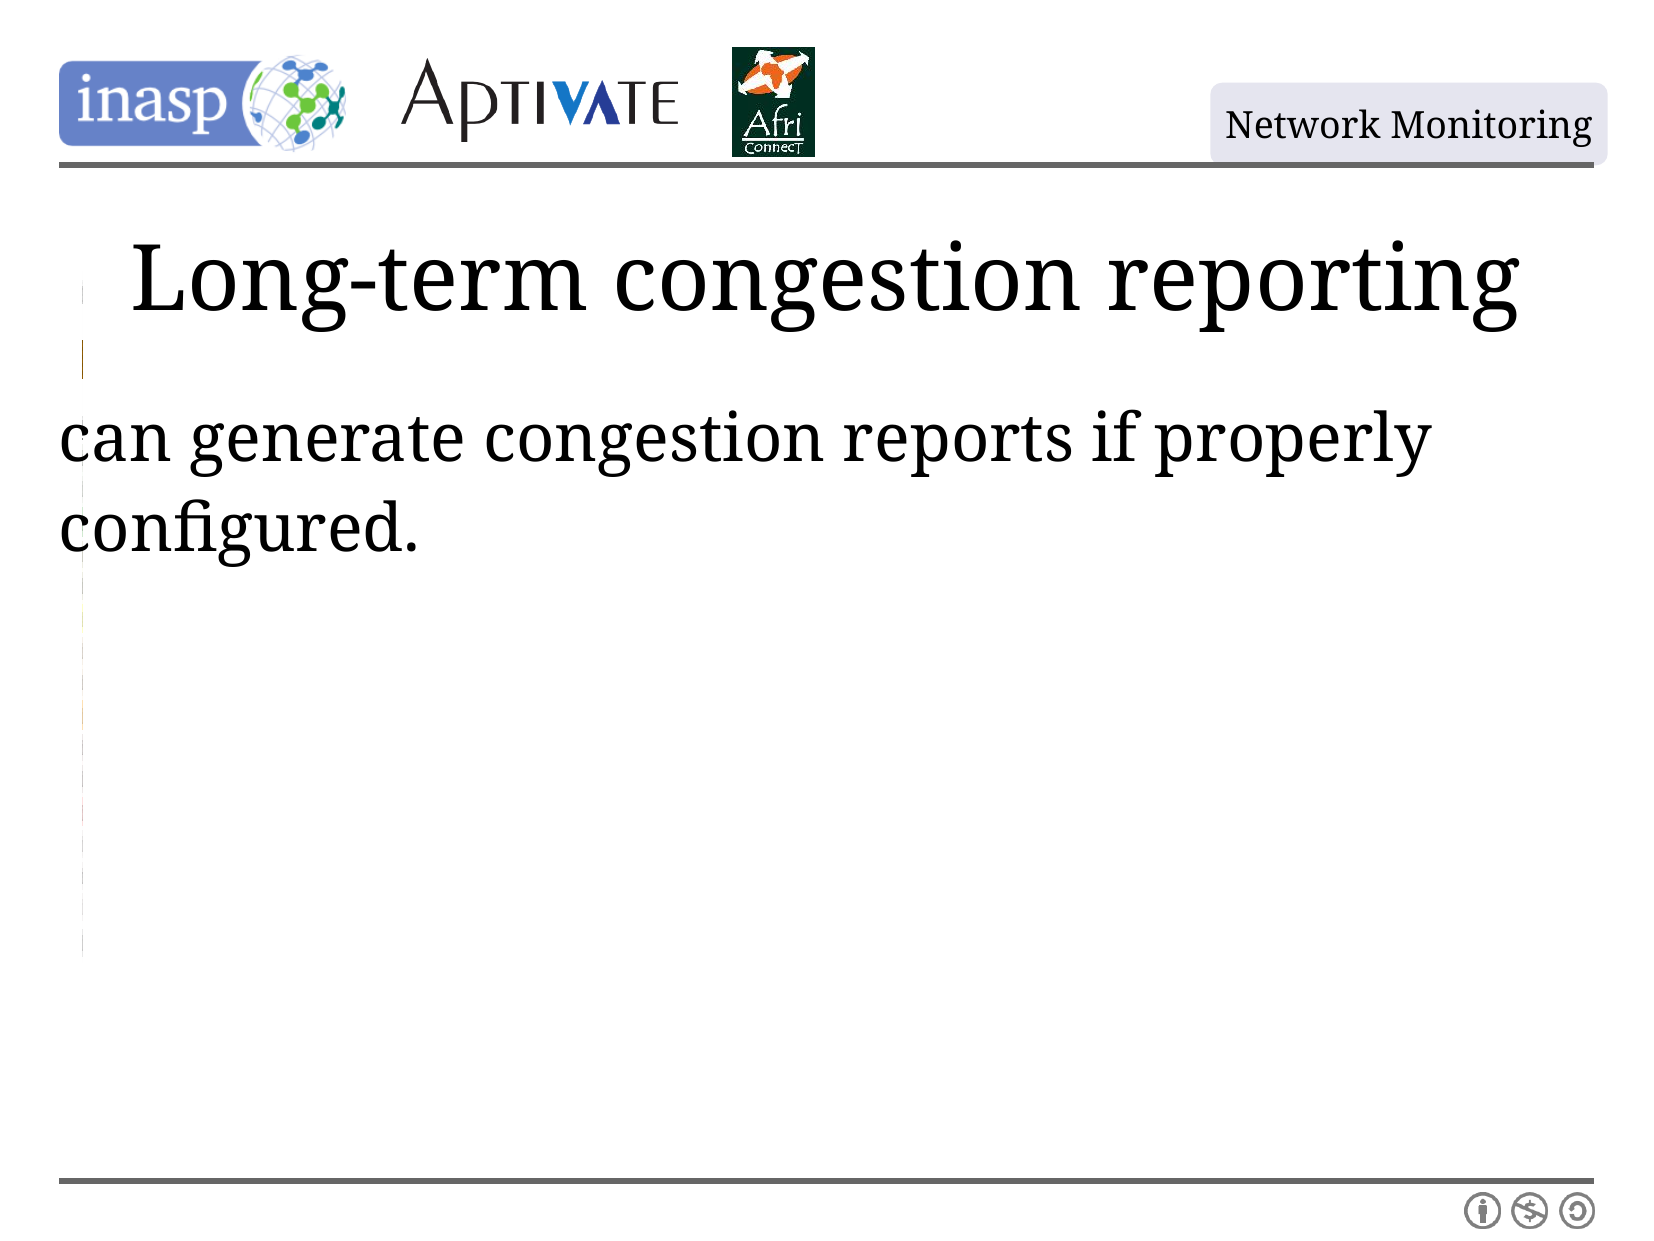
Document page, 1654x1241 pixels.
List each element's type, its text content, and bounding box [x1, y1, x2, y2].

picture [1559, 1192, 1595, 1229]
picture [1511, 1192, 1548, 1229]
picture [59, 47, 355, 160]
list can generate congestion reports if properly configured. [59, 389, 1595, 1109]
picture [401, 58, 678, 142]
picture [1464, 1192, 1501, 1229]
picture [732, 47, 815, 157]
title Long-term congestion reporting [59, 212, 1595, 343]
